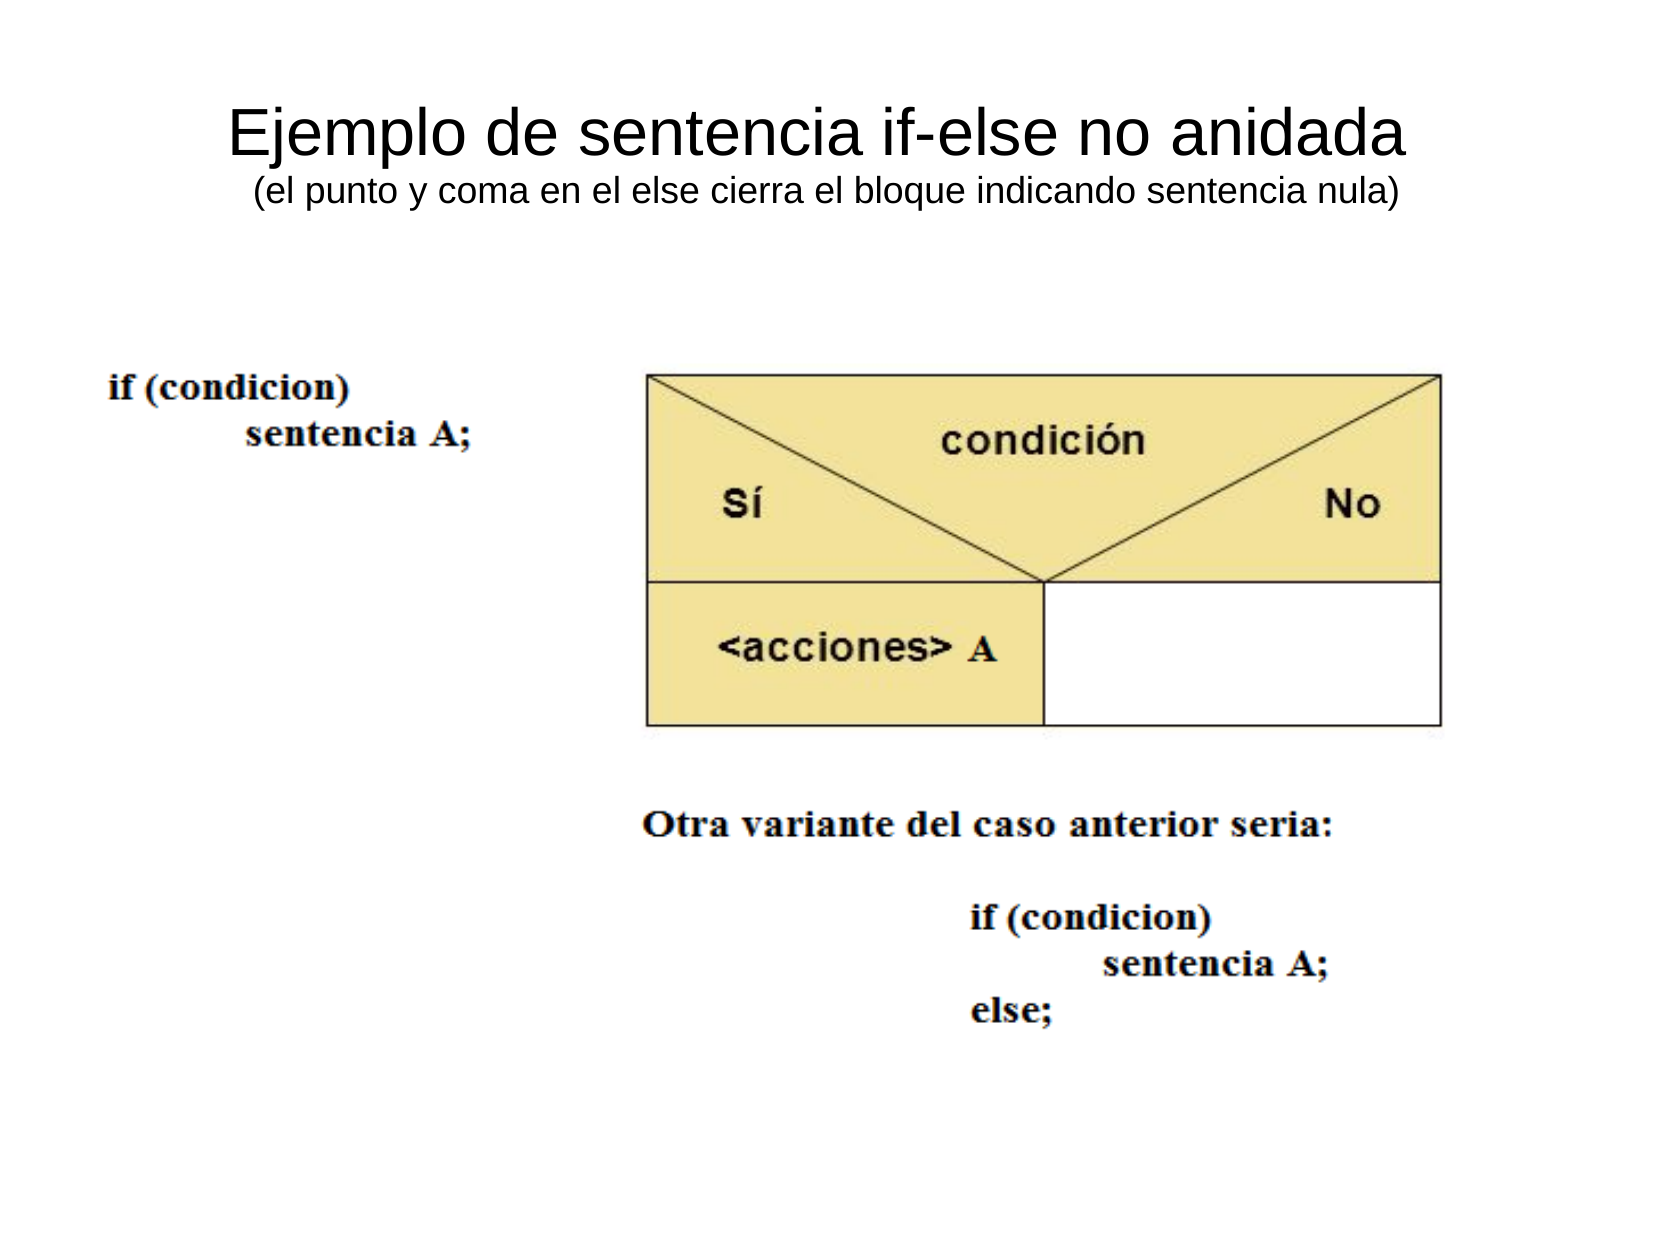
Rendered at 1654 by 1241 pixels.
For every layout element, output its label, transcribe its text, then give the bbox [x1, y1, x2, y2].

picture [88, 324, 1536, 1063]
title Ejemplo de sentencia if-else no anidada (el punto y coma en el else cierra el bloque indicando sentencia nula) [82, 49, 1571, 257]
